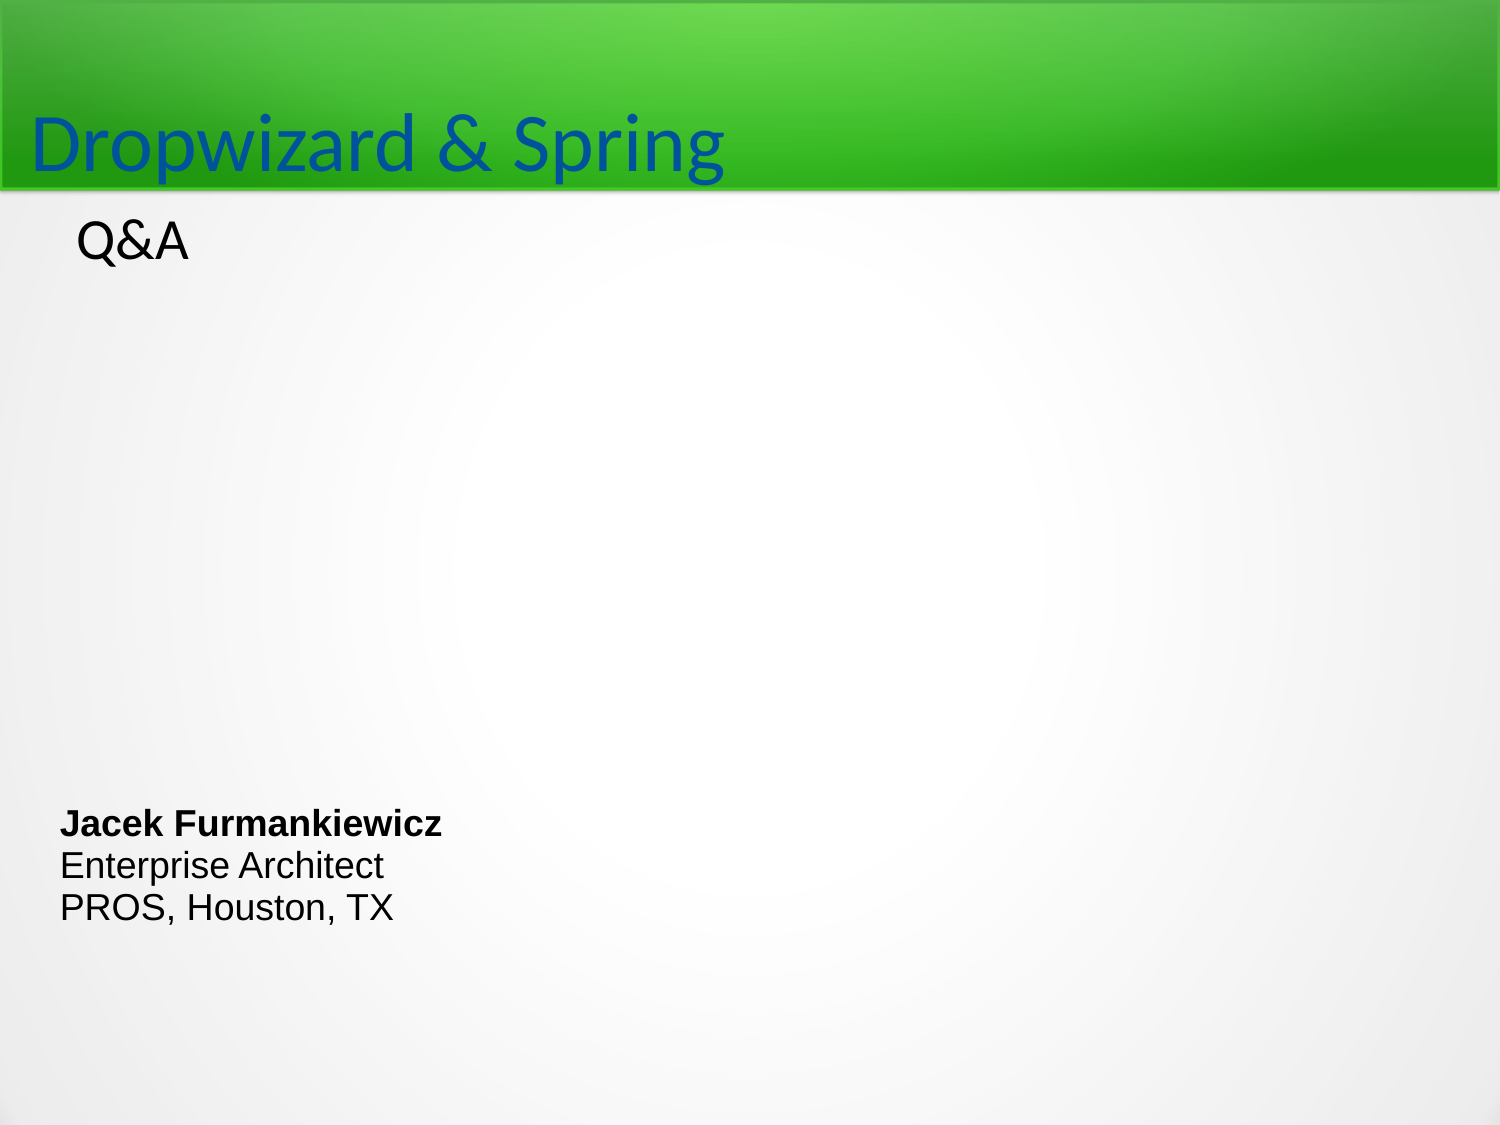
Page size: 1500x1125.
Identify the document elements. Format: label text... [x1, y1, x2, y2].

text_box Q&A [26, 200, 1478, 861]
text_box Jacek Furmankiewicz Enterprise Architect PROS, Houston, TX [45, 795, 458, 936]
text_box Dropwizard & Spring [30, 20, 1483, 190]
